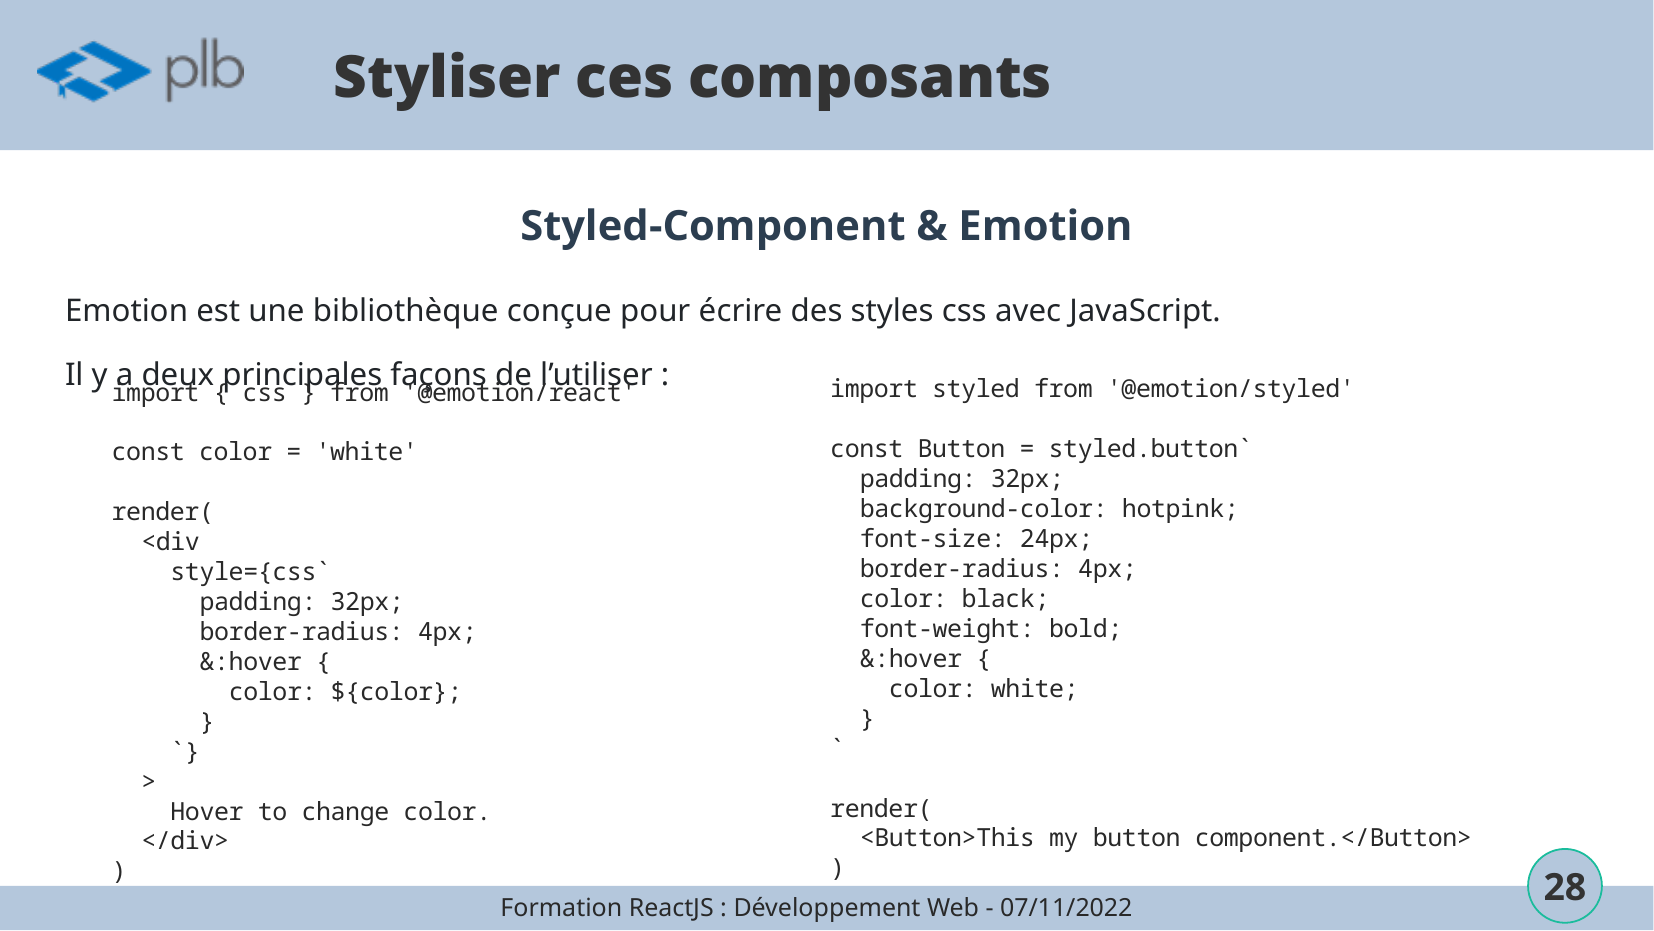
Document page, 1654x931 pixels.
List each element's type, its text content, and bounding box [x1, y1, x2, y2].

title Styliser ces composants [333, 0, 1613, 151]
text_box import styled from '@emotion/styled' const Button = styled.button` padding: 32px; background-color: hotpink; font-size: 24px; border-radius: 4px; color: black; font-weight: bold; &:hover { color: white; } ` render( <Button>This my button component.</Button> ) [815, 365, 1575, 931]
text_box Emotion est une bibliothèque conçue pour écrire des styles css avec JavaScript. Il y a deux principales façons de l’utiliser : [64, 266, 1619, 361]
text_box import { css } from '@emotion/react' const color = 'white' render( <div style={css` padding: 32px; border-radius: 4px; &:hover { color: ${color}; } `} > Hover to change color. </div> ) [96, 368, 751, 900]
text_box Formation ReactJS : Développement Web - 07/11/2022 [461, 888, 1173, 926]
picture [37, 33, 244, 113]
text_box Styled-Component & Emotion [59, 195, 1595, 238]
